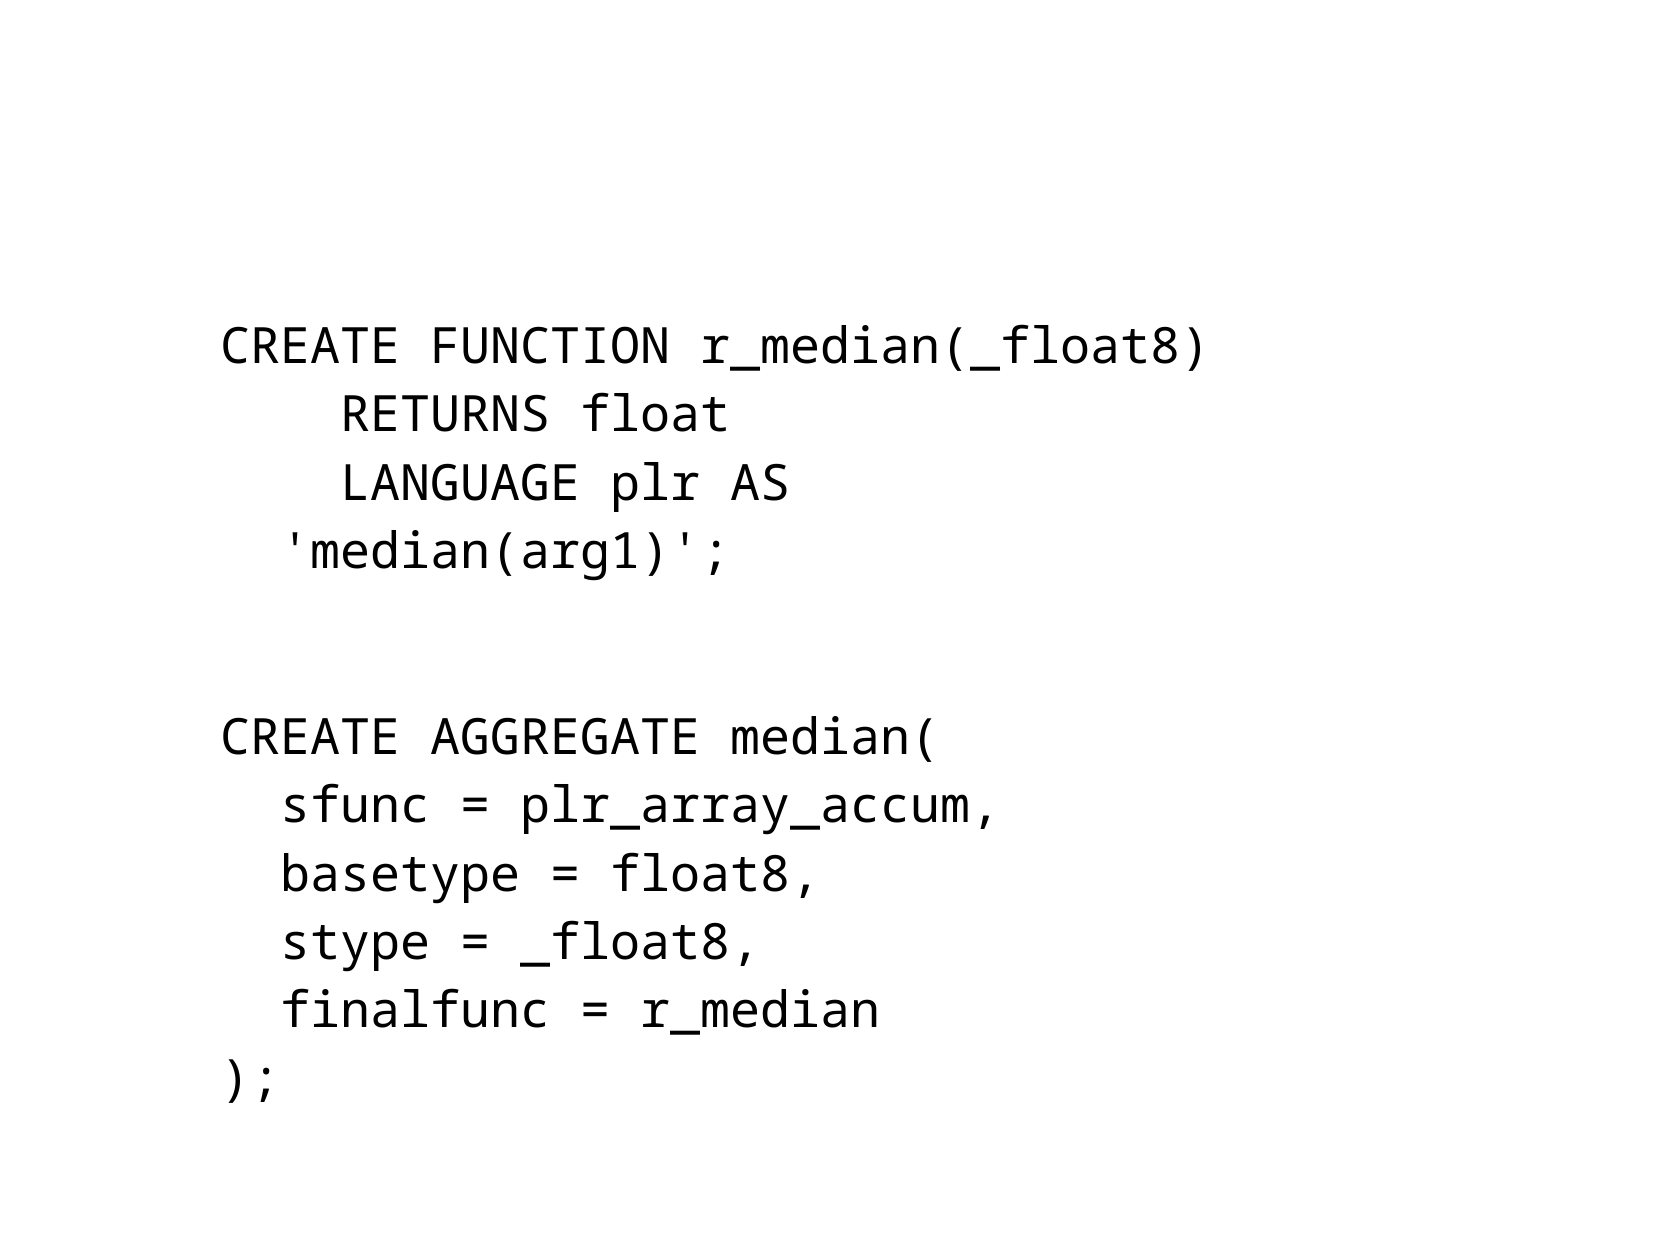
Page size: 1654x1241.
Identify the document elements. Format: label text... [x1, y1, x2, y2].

text_box CREATE FUNCTION r_median(_float8) RETURNS float LANGUAGE plr AS 'median(arg1)'; CREATE AGGREGATE median( sfunc = plr_array_accum, basetype = float8, stype = _float8, finalfunc = r_median ); [205, 302, 1396, 1006]
